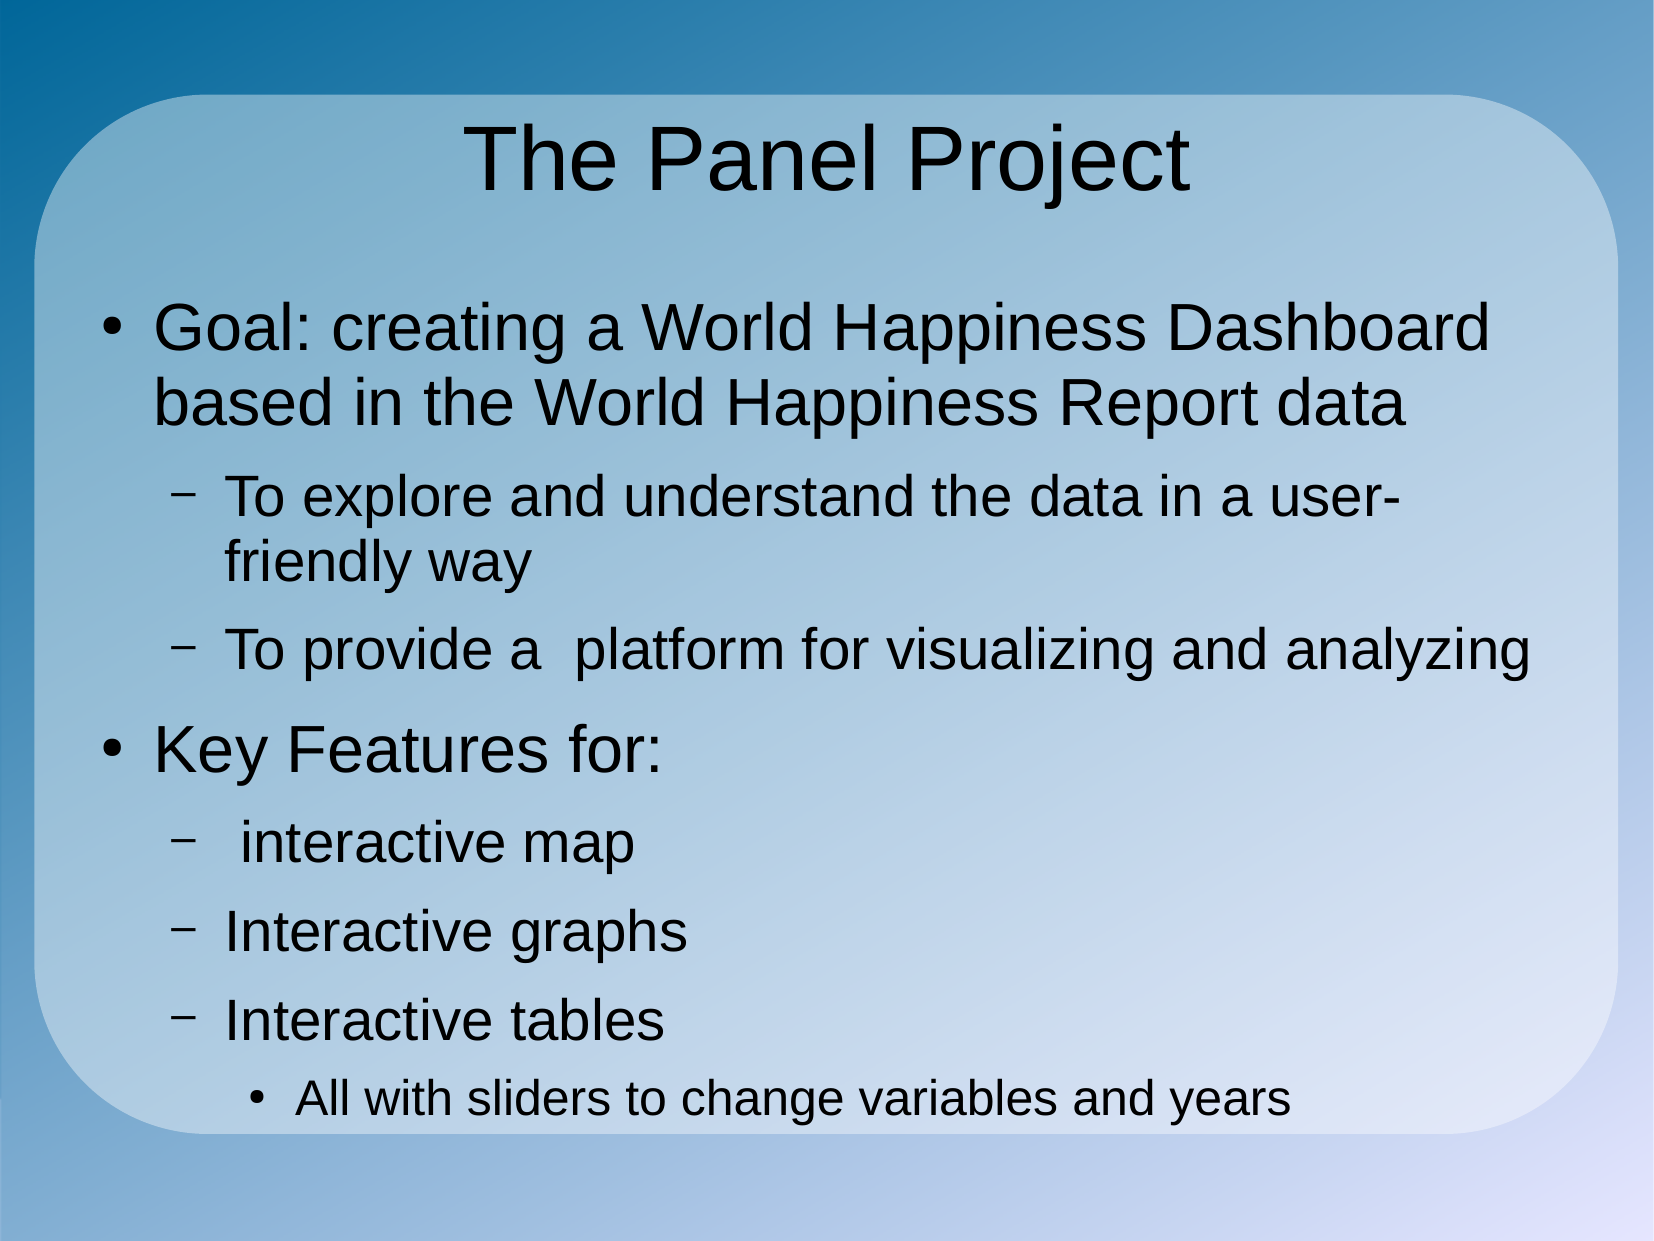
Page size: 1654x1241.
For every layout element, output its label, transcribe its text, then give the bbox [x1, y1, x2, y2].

title The Panel Project [82, 55, 1571, 263]
picture [0, 0, 1654, 1241]
list Goal: creating a World Happiness Dashboard based in the World Happiness Report data To explore and understand the data in a user-friendly way To provide a platform for visualizing and analyzing Key Features for: interactive map Interactive graphs Interactive tables All with sliders to change variables and years [82, 290, 1571, 634]
